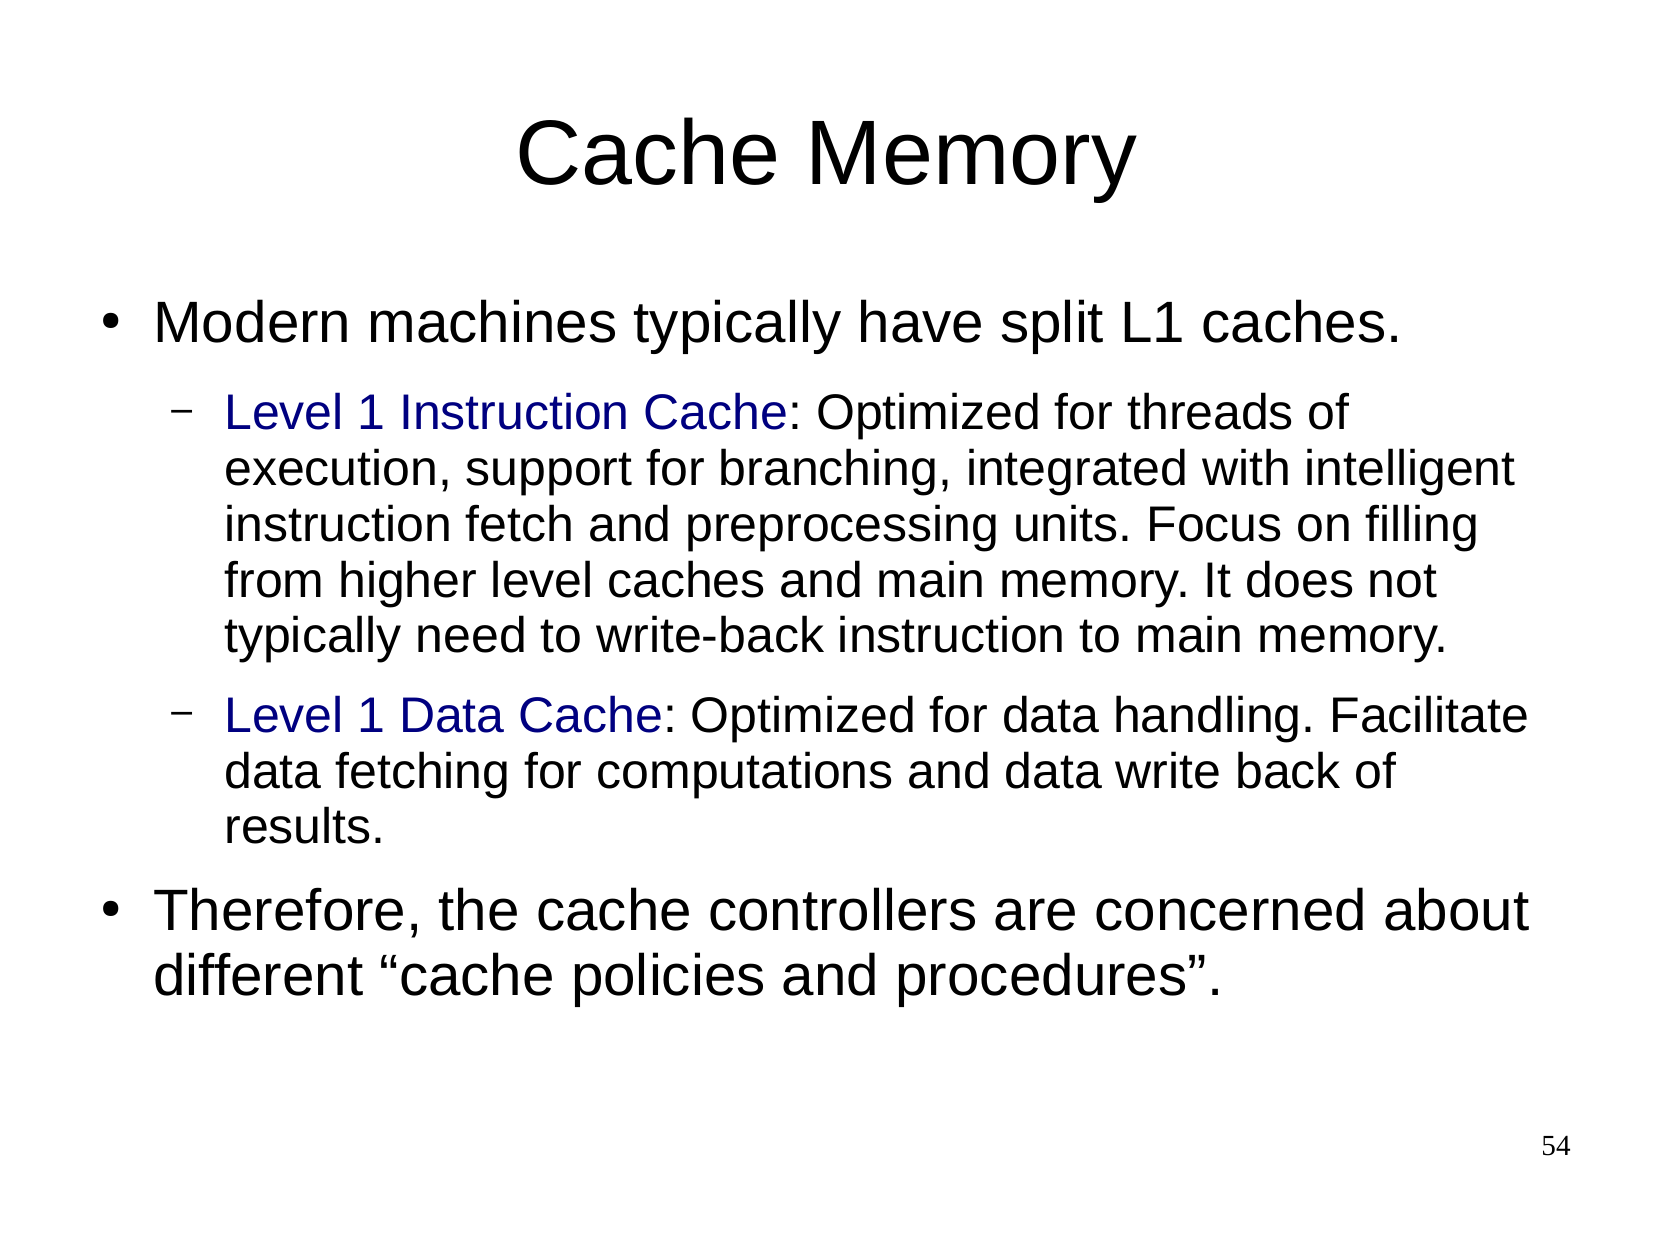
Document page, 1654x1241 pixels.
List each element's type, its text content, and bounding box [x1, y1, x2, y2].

list Modern machines typically have split L1 caches. Level 1 Instruction Cache: Optimized for threads of execution, support for branching, integrated with intelligent instruction fetch and preprocessing units. Focus on filling from higher level caches and main memory. It does not typically need to write-back instruction to main memory. Level 1 Data Cache: Optimized for data handling. Facilitate data fetching for computations and data write back of results. Therefore, the cache controllers are concerned about different “cache policies and procedures”. [82, 290, 1538, 1137]
title Cache Memory [82, 49, 1571, 257]
